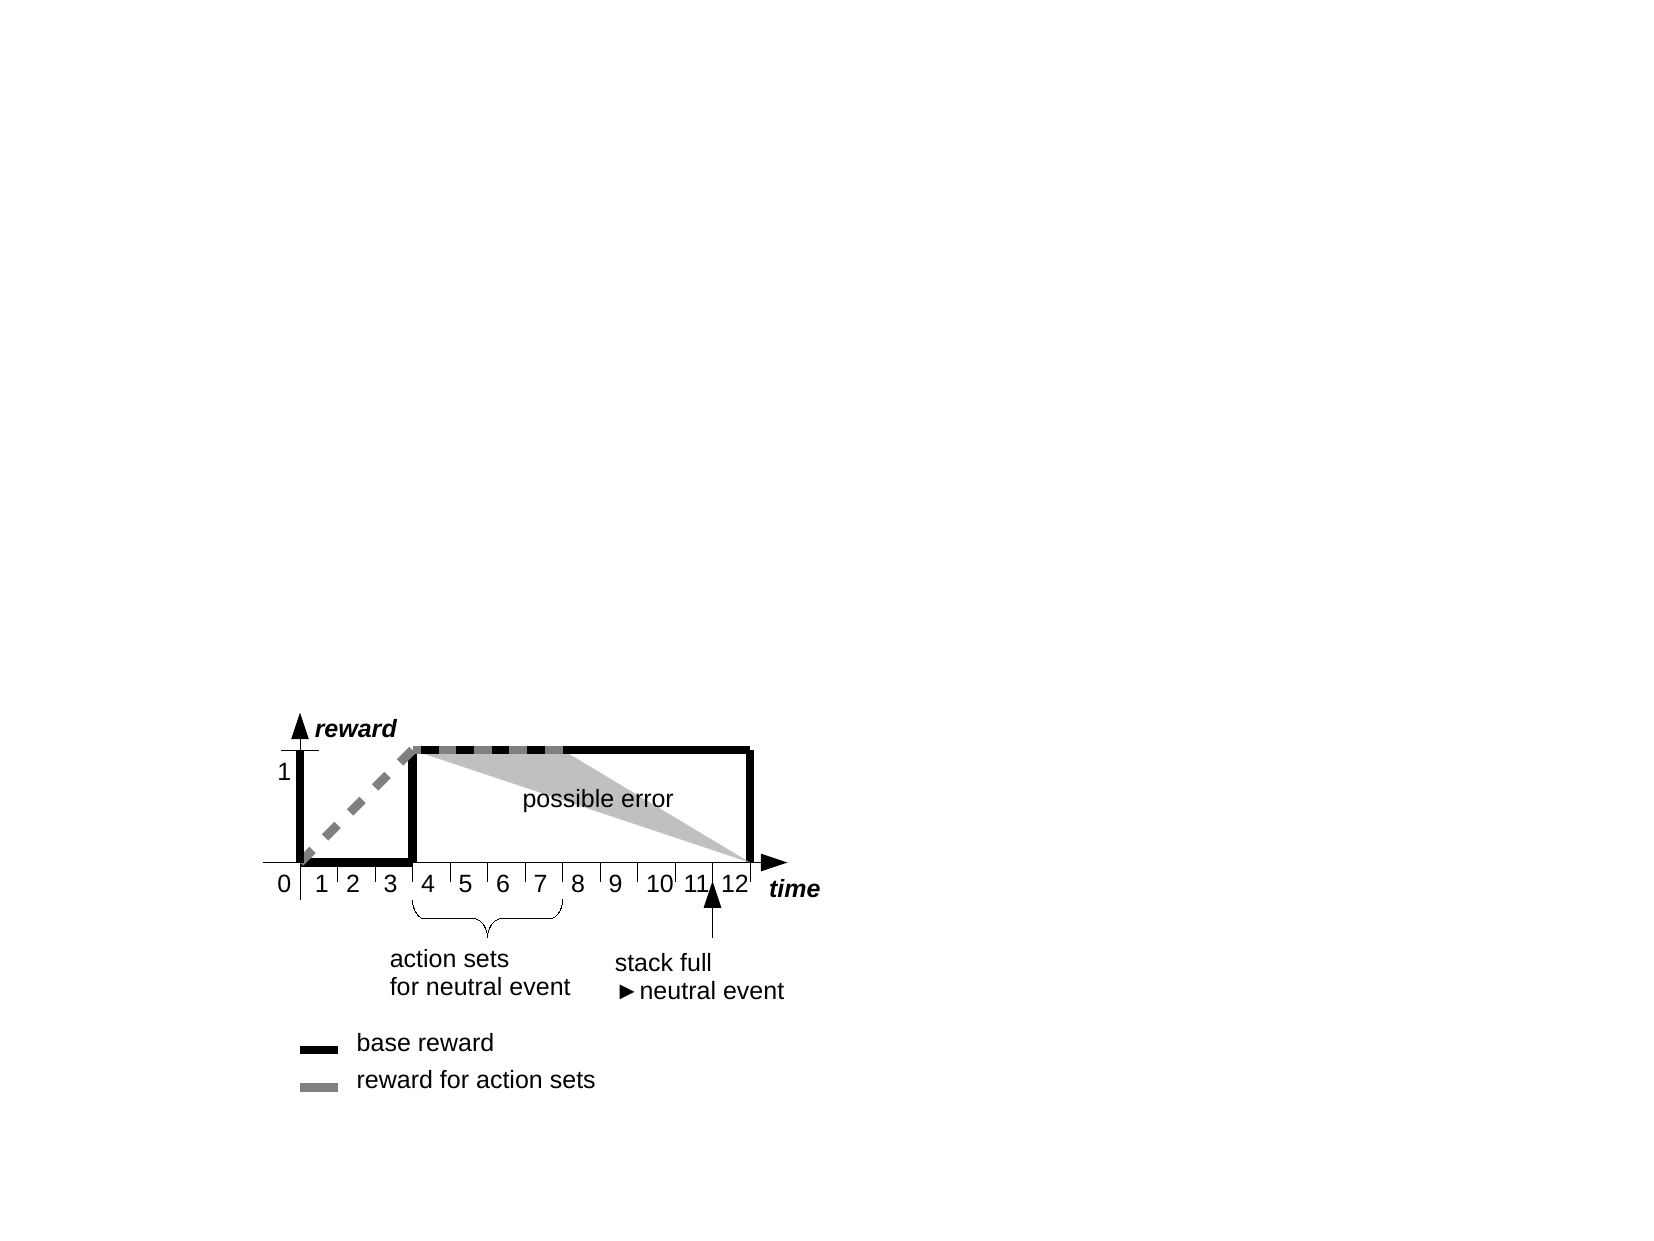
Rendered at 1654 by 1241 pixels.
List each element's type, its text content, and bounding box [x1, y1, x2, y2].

text_box 3 [368, 862, 406, 906]
text_box reward for action sets [337, 1054, 616, 1107]
text_box base reward [337, 1016, 514, 1069]
text_box 6 [481, 862, 518, 906]
text_box action sets for neutral event [375, 937, 587, 1009]
text_box 11 [668, 862, 706, 906]
text_box 12 [706, 862, 750, 906]
text_box 5 [443, 862, 481, 906]
text_box 7 [518, 862, 556, 906]
text_box 1 [262, 750, 296, 793]
text_box 9 [593, 862, 631, 906]
text_box [640, 826, 750, 863]
text_box reward [300, 706, 412, 751]
text_box possible error [503, 773, 694, 826]
text_box time [750, 862, 841, 915]
text_box stack full ►neutral event [600, 941, 800, 1013]
text_box 8 [556, 862, 593, 906]
text_box 10 [631, 862, 668, 906]
text_box 0 [262, 862, 300, 906]
text_box 1 [300, 862, 331, 906]
text_box [424, 754, 601, 781]
text_box 2 [331, 862, 368, 906]
text_box 4 [406, 862, 443, 906]
